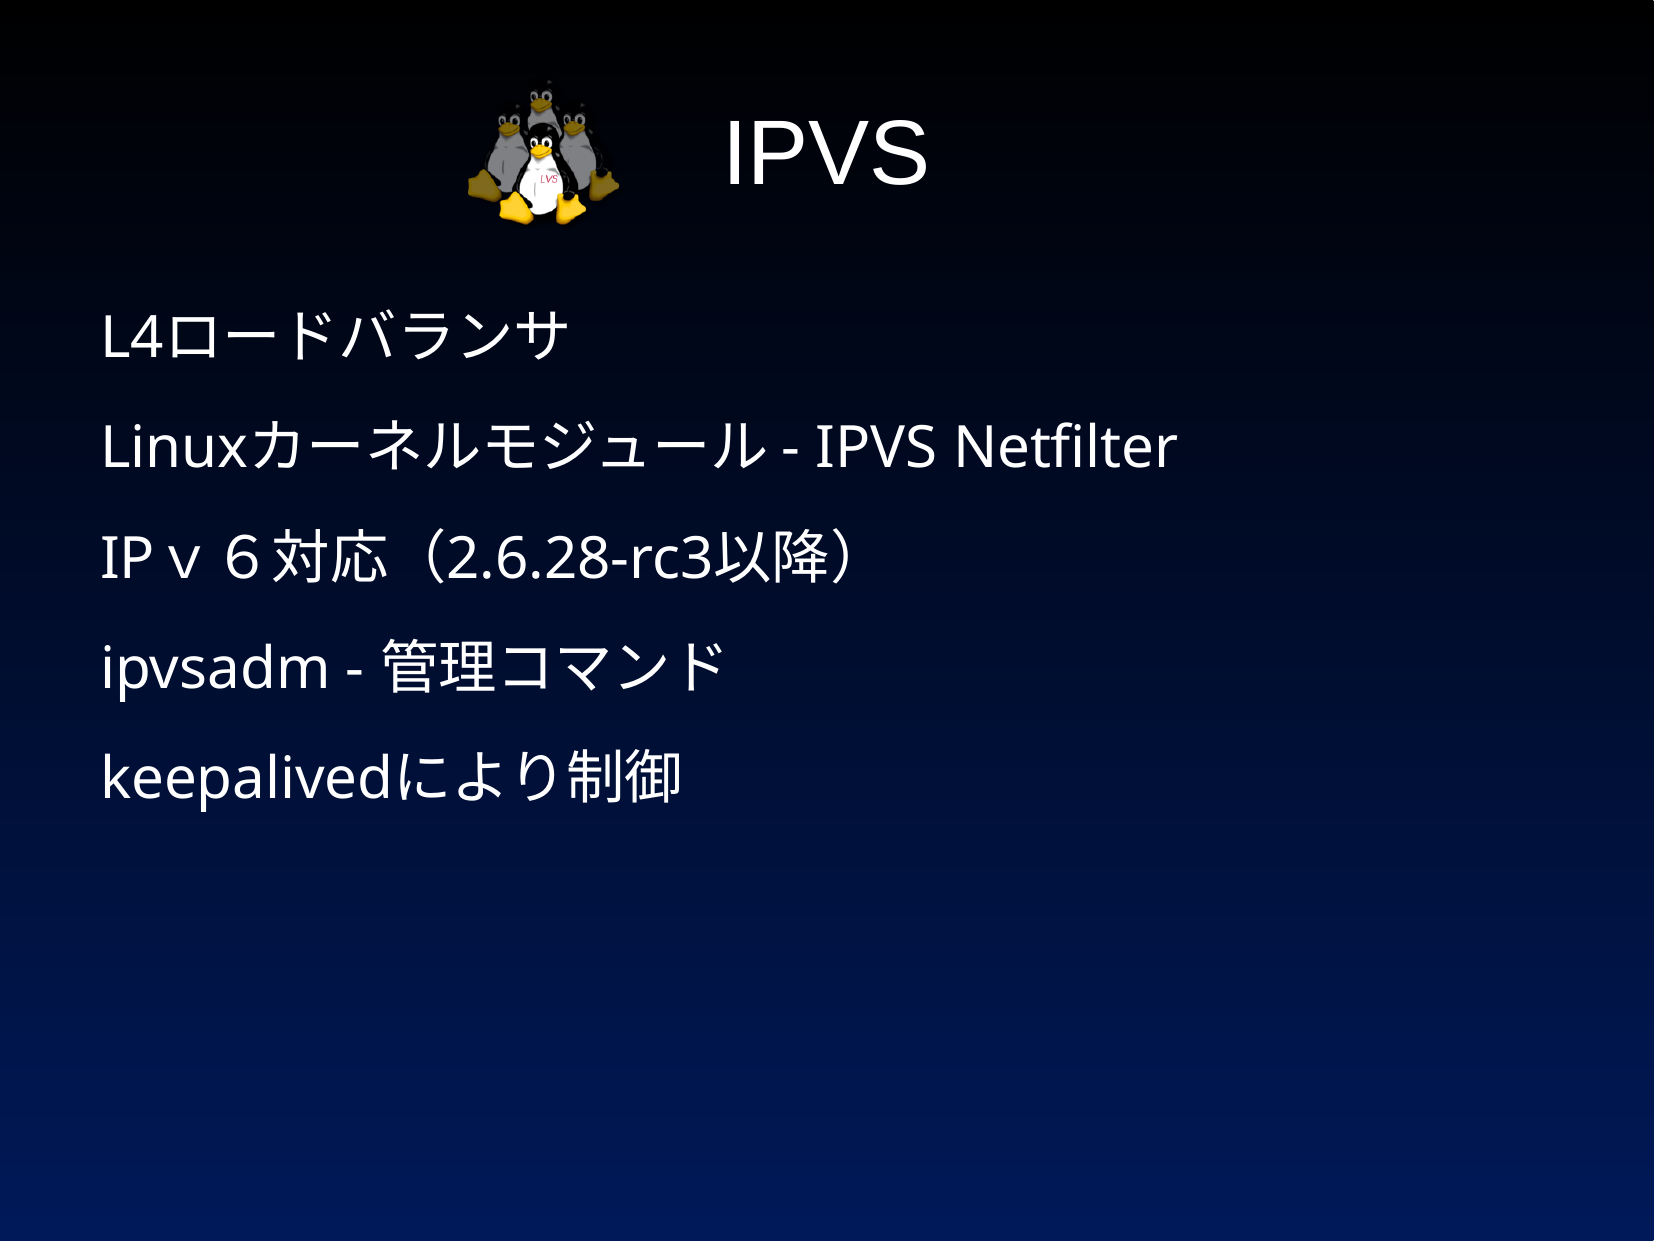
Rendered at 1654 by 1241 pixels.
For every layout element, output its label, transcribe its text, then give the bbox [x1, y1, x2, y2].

title IPVS [82, 56, 1571, 250]
list L4ロードバランサ Linuxカーネルモジュール - IPVS Netfilter IPｖ６対応（2.6.28-rc3以降） ipvsadm - 管理コマンド keepalivedにより制御 [82, 290, 1571, 1094]
picture [465, 73, 622, 230]
